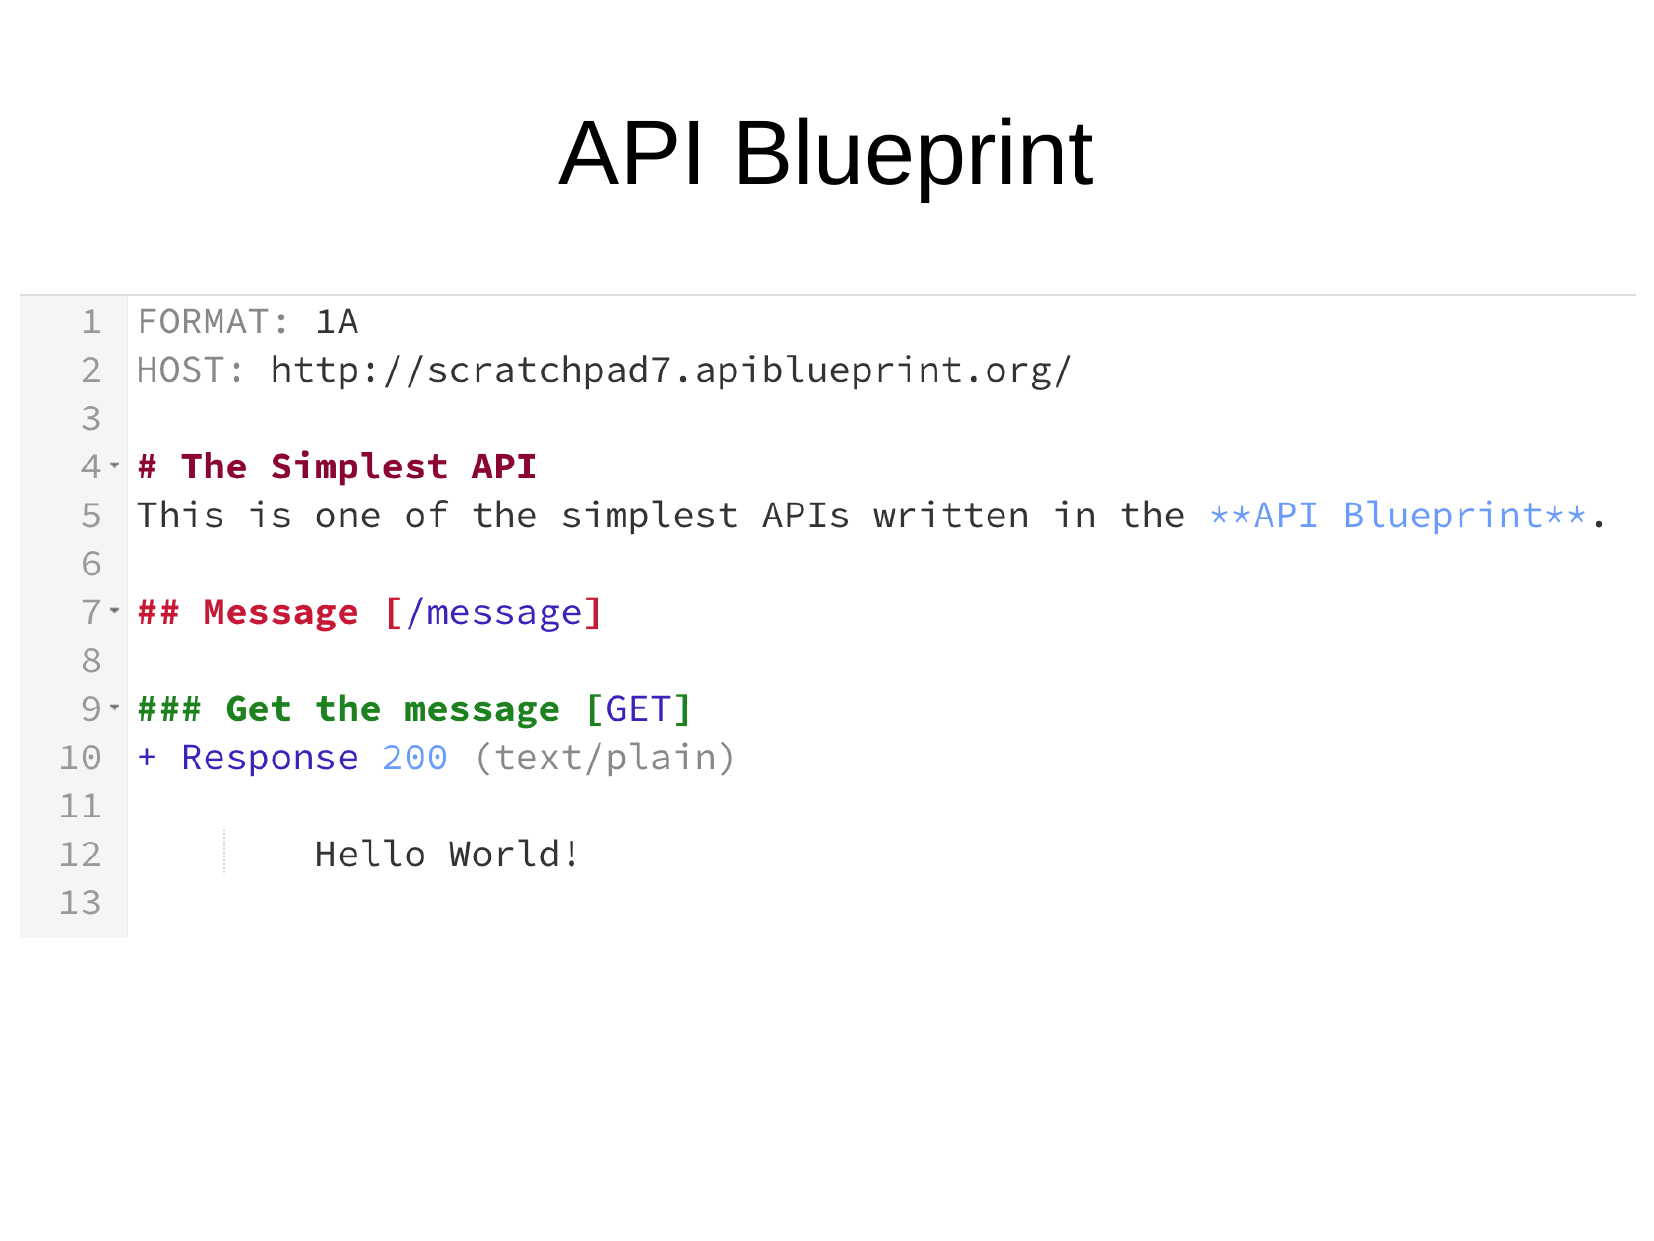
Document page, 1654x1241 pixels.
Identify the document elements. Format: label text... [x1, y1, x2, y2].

title API Blueprint [82, 49, 1571, 257]
picture [20, 288, 1636, 938]
